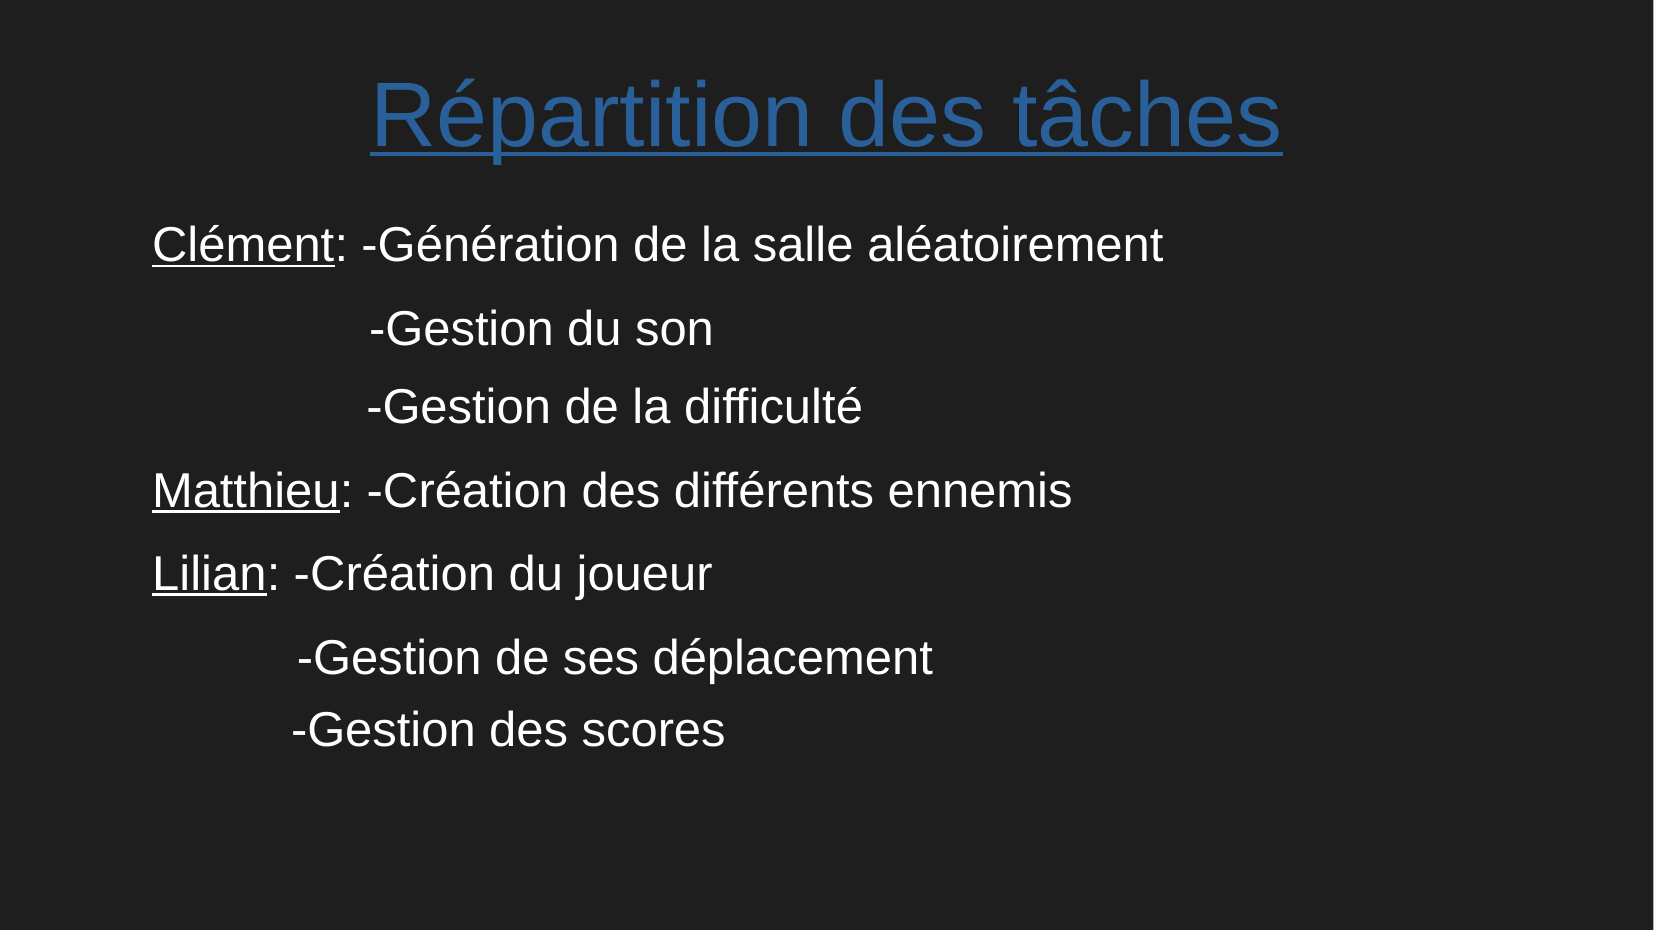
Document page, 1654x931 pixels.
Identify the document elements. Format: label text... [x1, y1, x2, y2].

title Répartition des tâches [82, 37, 1571, 193]
list Clément: -Génération de la salle aléatoirement -Gestion du son -Gestion de la difficulté Matthieu: -Création des différents ennemis Lilian: -Création du joueur -Gestion de ses déplacement -Gestion des scores [82, 217, 1571, 758]
